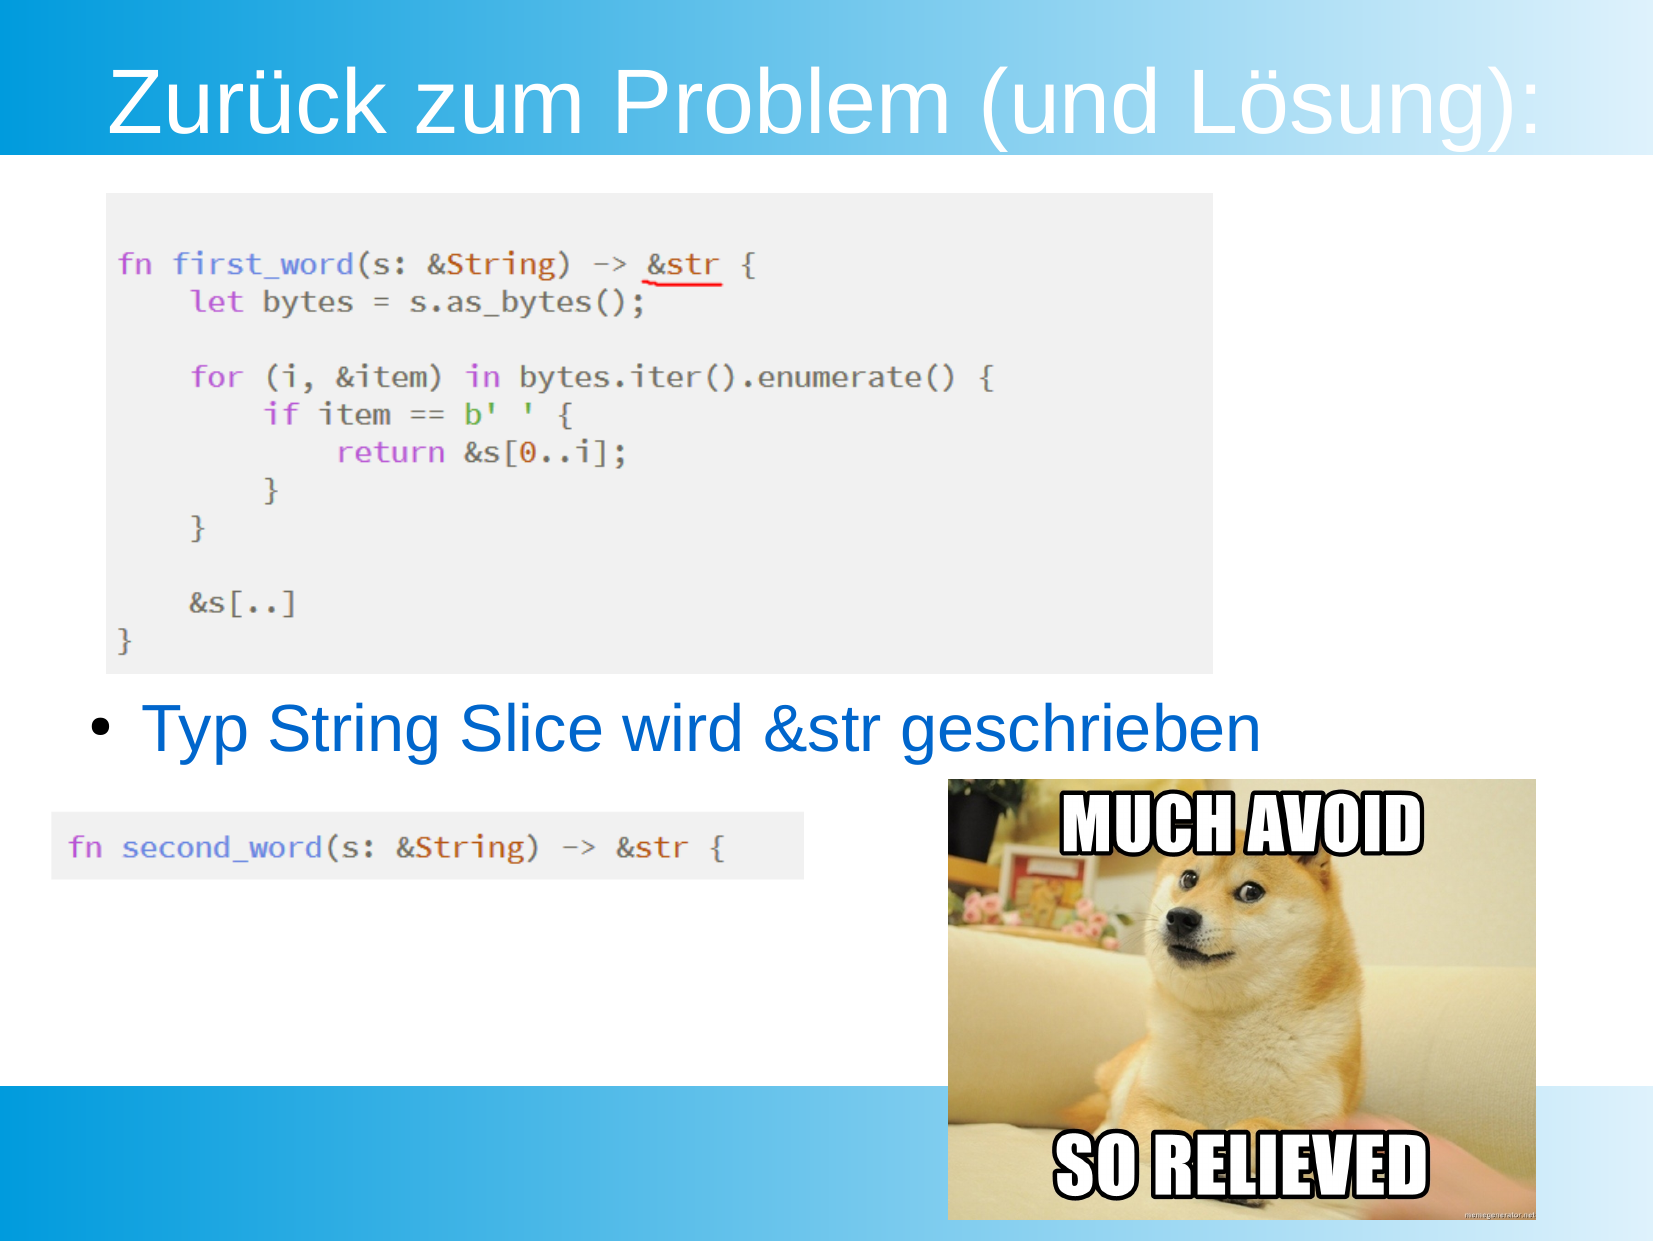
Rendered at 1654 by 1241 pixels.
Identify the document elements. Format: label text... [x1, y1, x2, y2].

picture [50, 809, 804, 886]
title Zurück zum Problem (und Lösung): [82, 49, 1571, 155]
picture [106, 193, 1213, 674]
list Typ String Slice wird &str geschrieben [70, 691, 1559, 934]
picture [948, 779, 1536, 1221]
